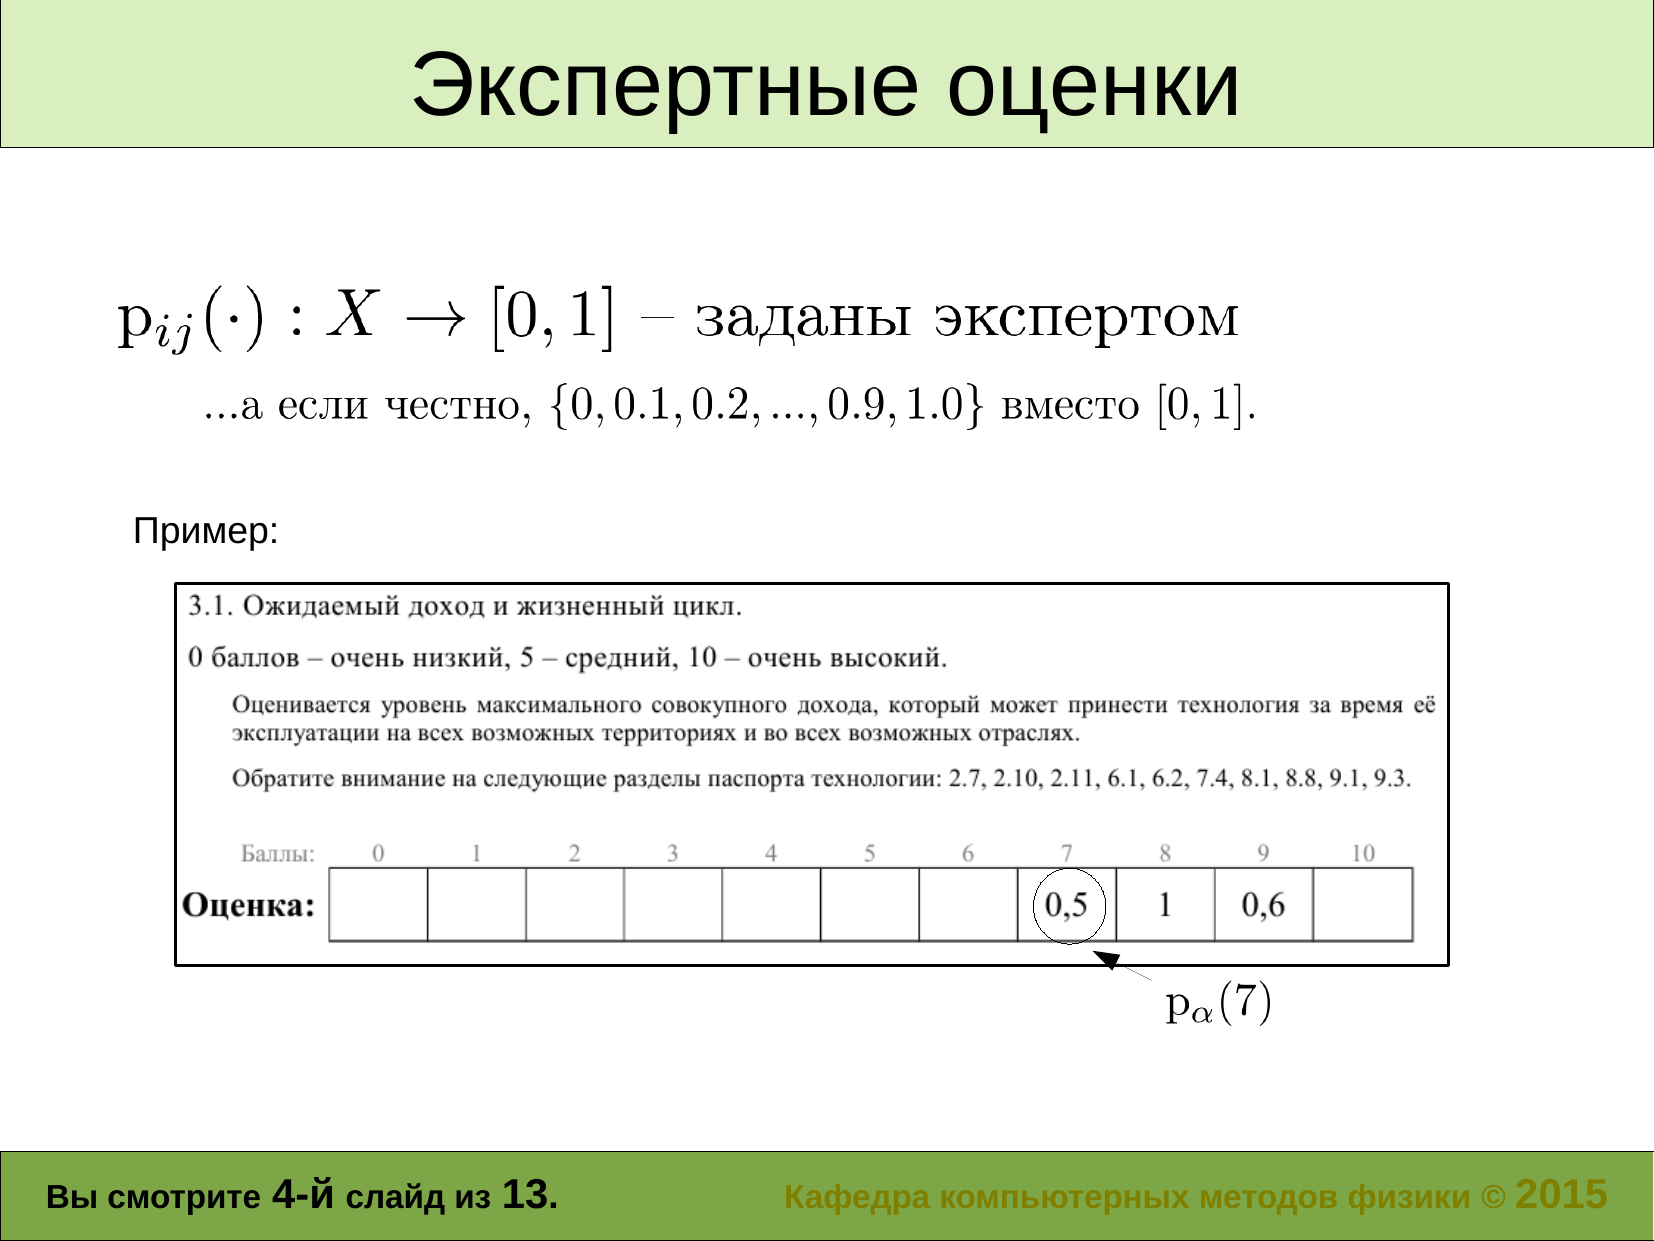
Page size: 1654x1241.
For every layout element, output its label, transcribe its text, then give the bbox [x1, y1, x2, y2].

picture [118, 285, 1238, 355]
picture [206, 383, 1254, 430]
title Экспертные оценки [29, 32, 1625, 136]
picture [177, 584, 1447, 965]
picture [1166, 980, 1270, 1026]
text_box Пример: [118, 501, 295, 559]
